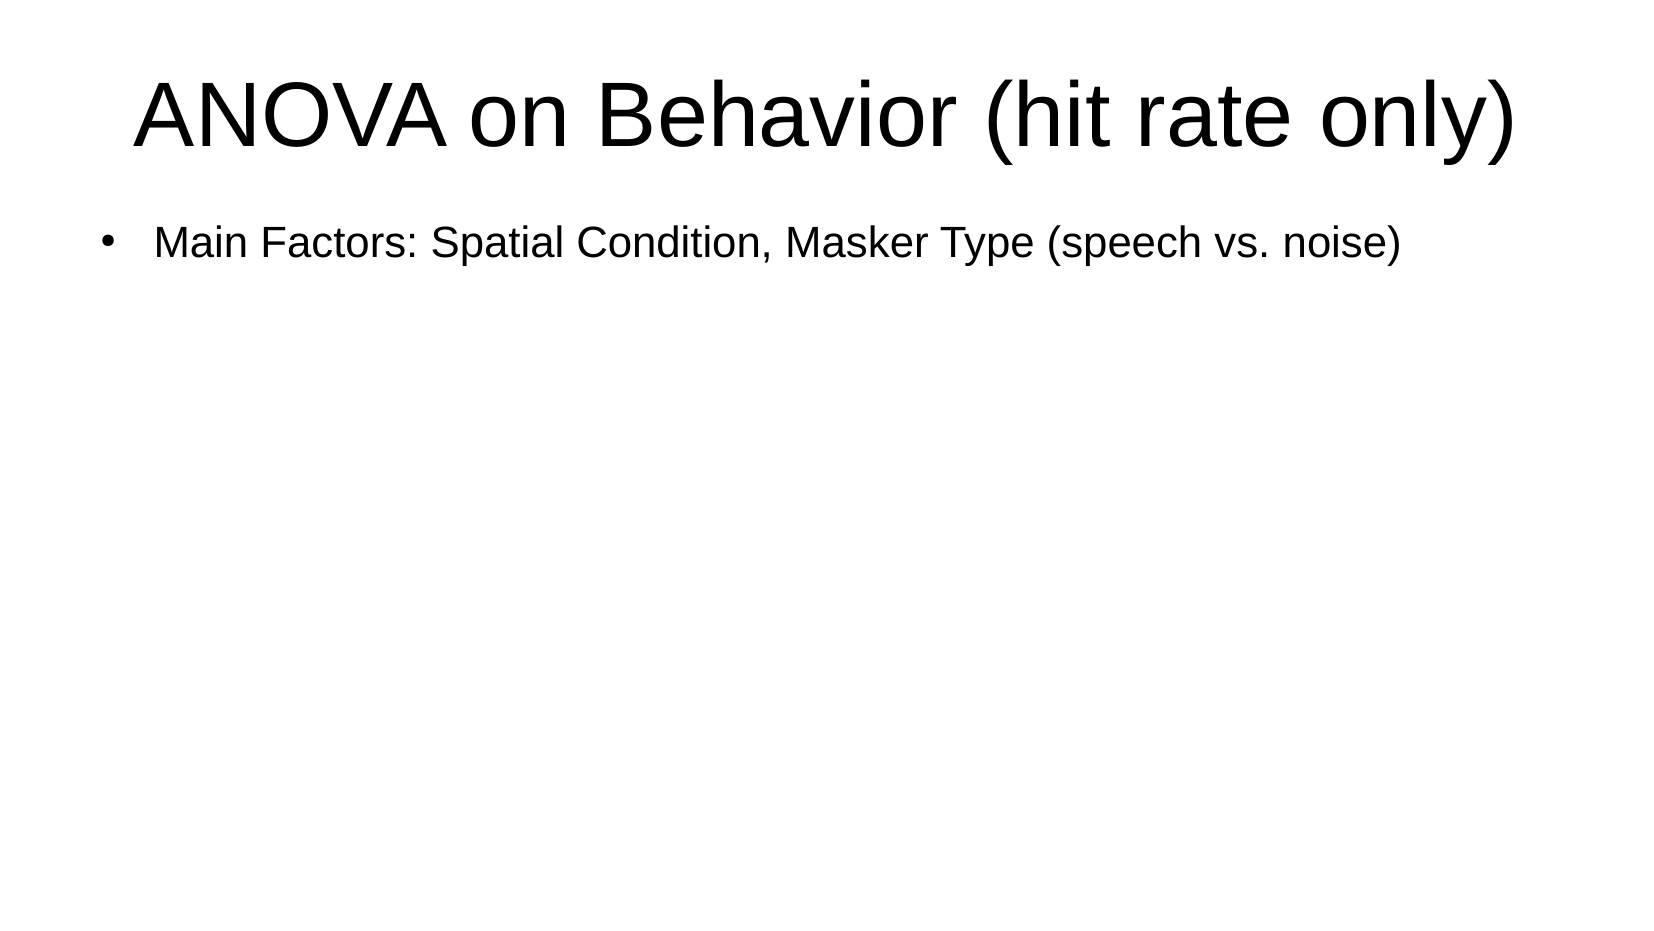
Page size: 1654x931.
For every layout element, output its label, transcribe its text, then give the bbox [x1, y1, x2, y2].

title ANOVA on Behavior (hit rate only) [82, 37, 1571, 193]
list Main Factors: Spatial Condition, Masker Type (speech vs. noise) [82, 217, 1571, 758]
